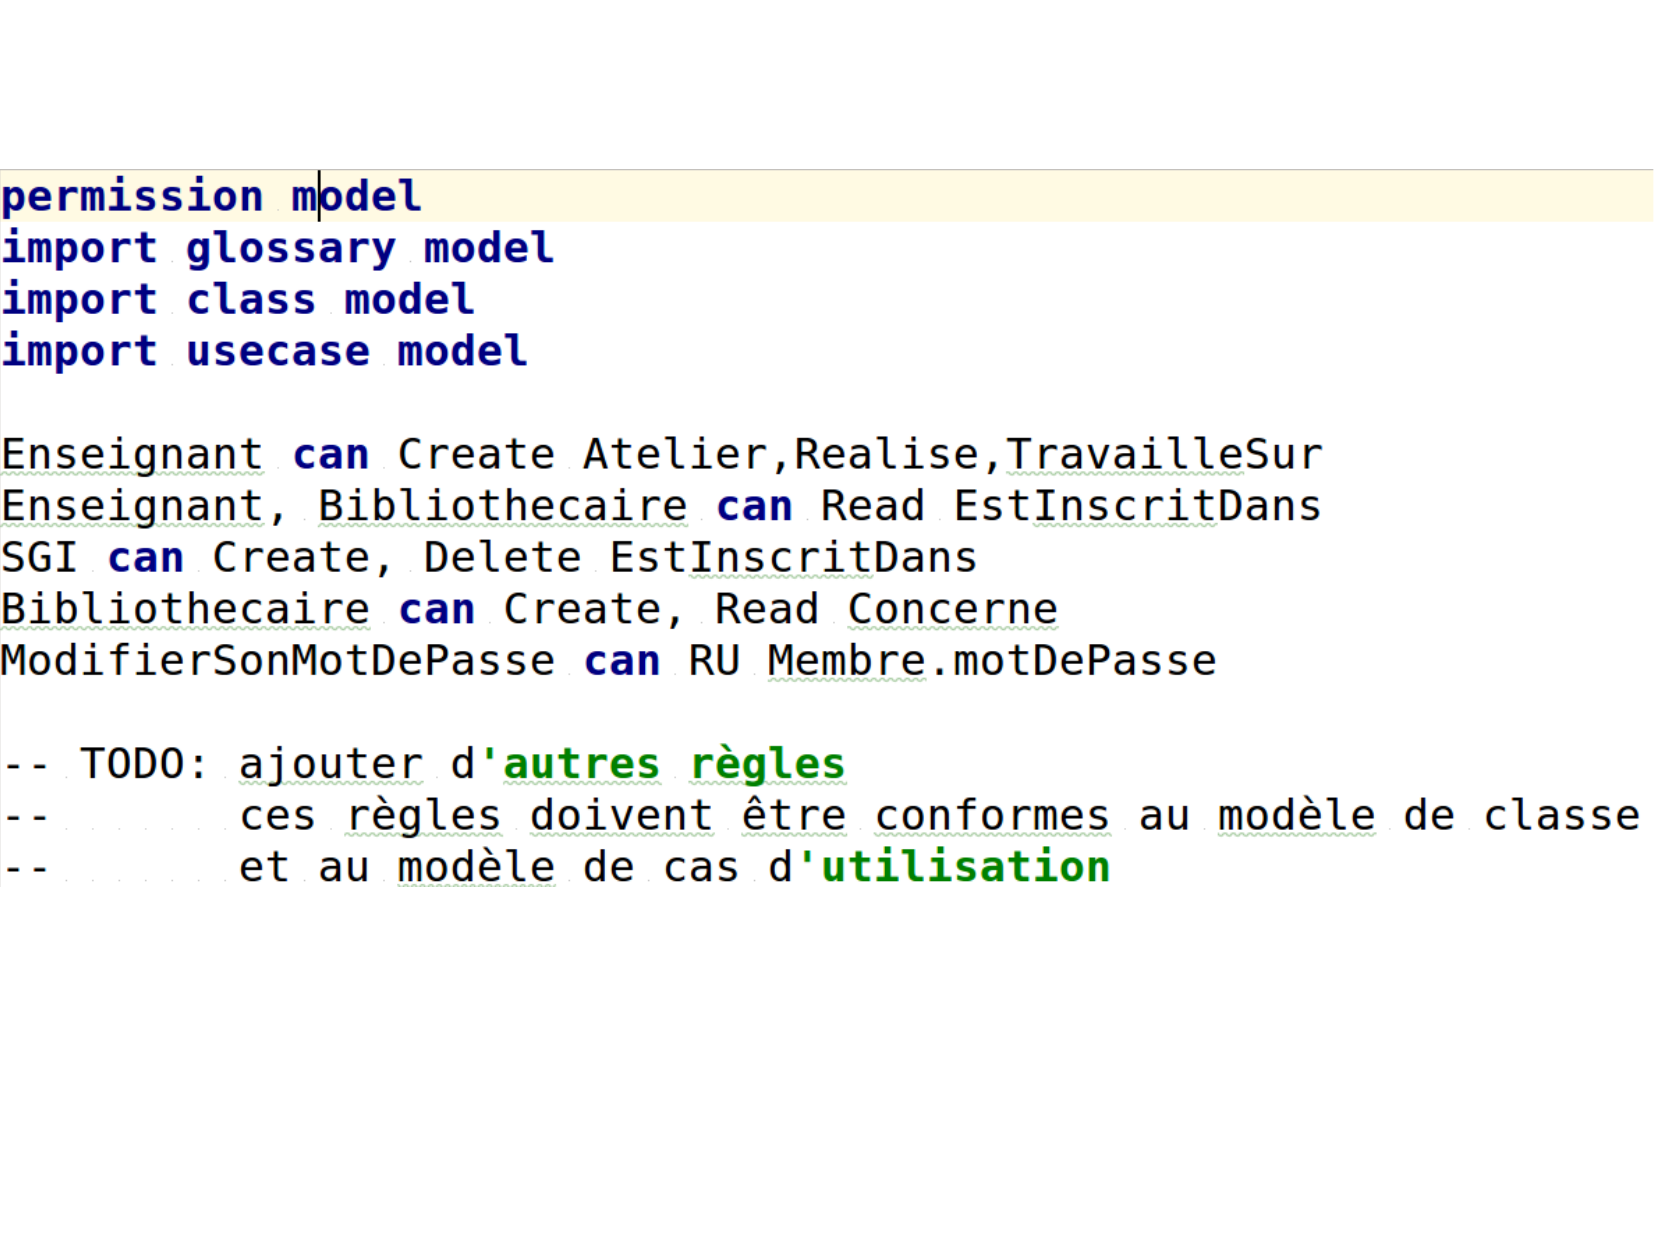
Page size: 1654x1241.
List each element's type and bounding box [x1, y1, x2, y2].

picture [0, 169, 1654, 887]
